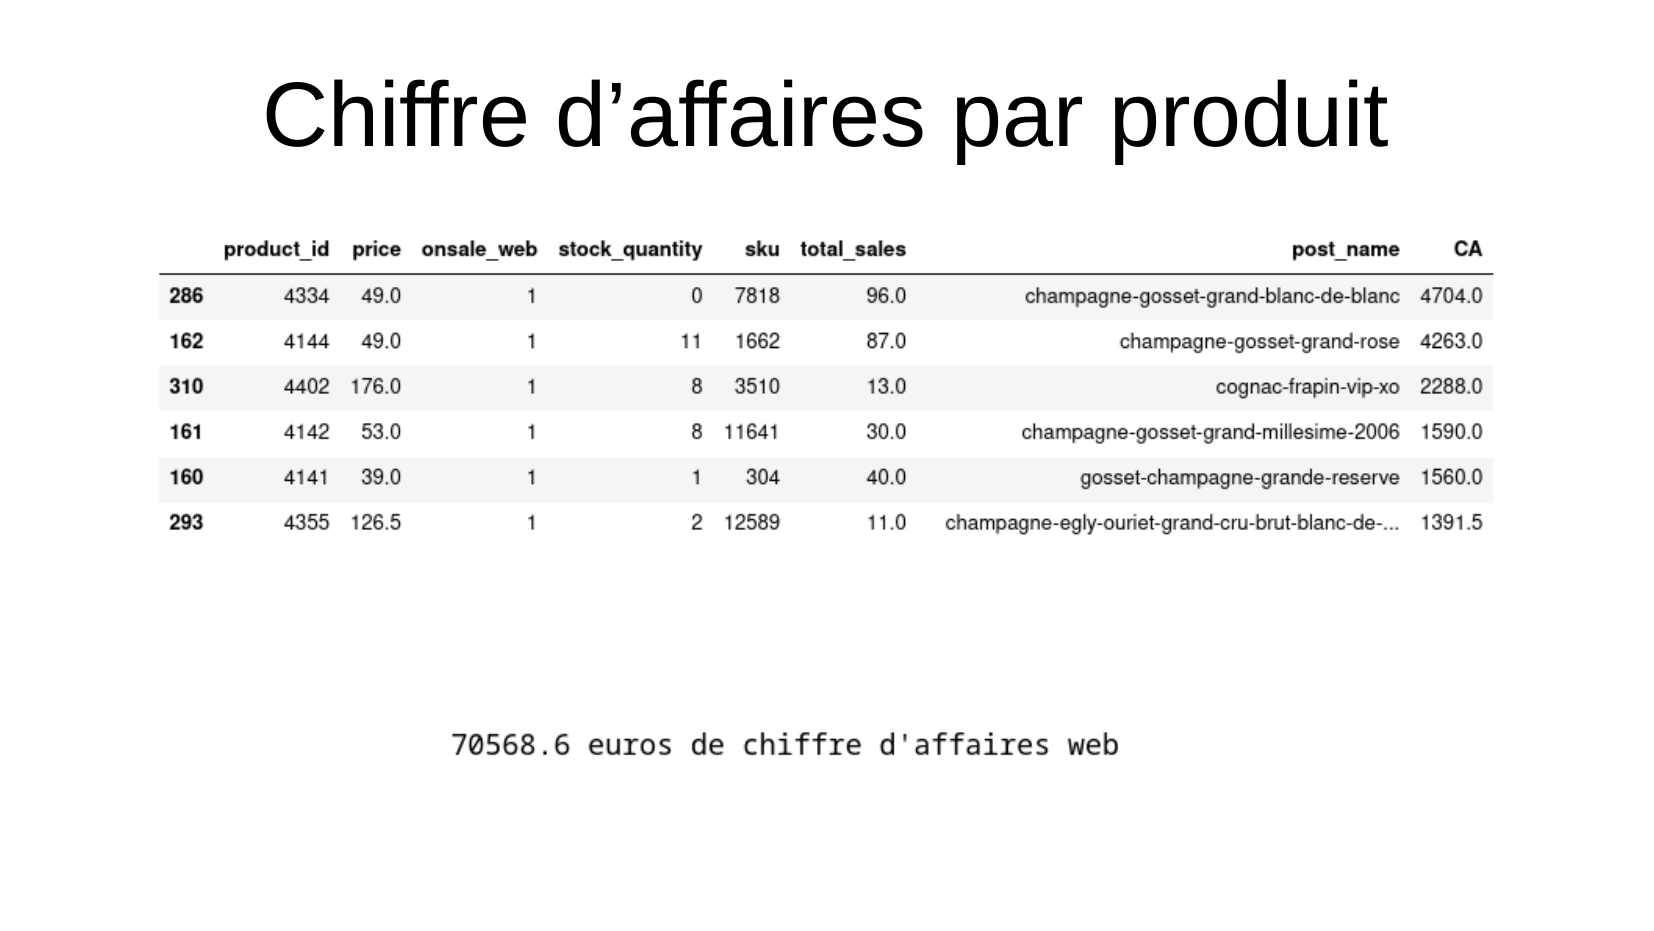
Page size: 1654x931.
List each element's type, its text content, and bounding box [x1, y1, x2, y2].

picture [442, 723, 1140, 768]
picture [147, 236, 1503, 544]
title Chiffre d’affaires par produit [82, 37, 1571, 193]
